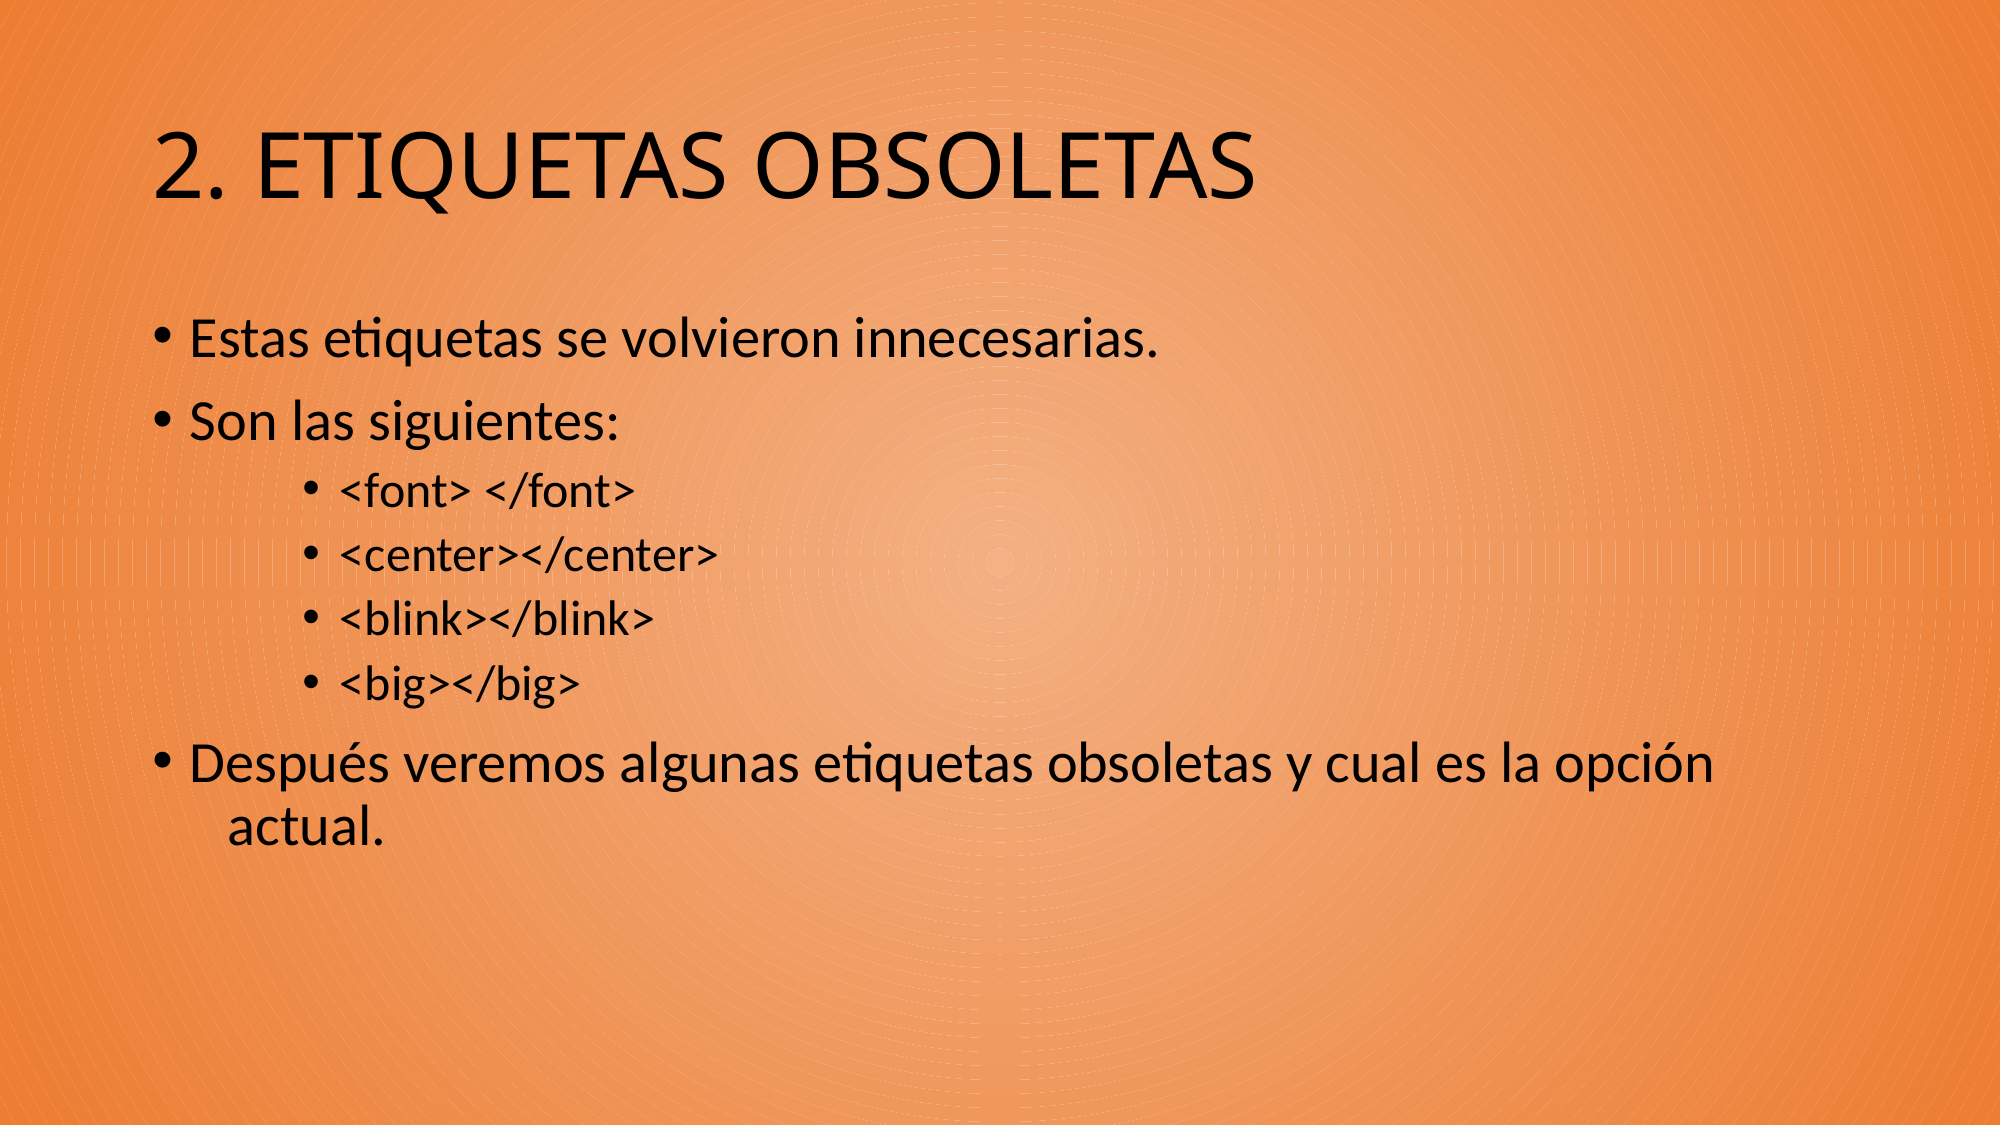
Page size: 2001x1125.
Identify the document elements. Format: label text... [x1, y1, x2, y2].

list Estas etiquetas se volvieron innecesarias. Son las siguientes: <font> </font> <center></center> <blink></blink> <big></big> Después veremos algunas etiquetas obsoletas y cual es la opción actual. [137, 299, 1863, 1014]
title 2. ETIQUETAS OBSOLETAS [137, 59, 1863, 278]
